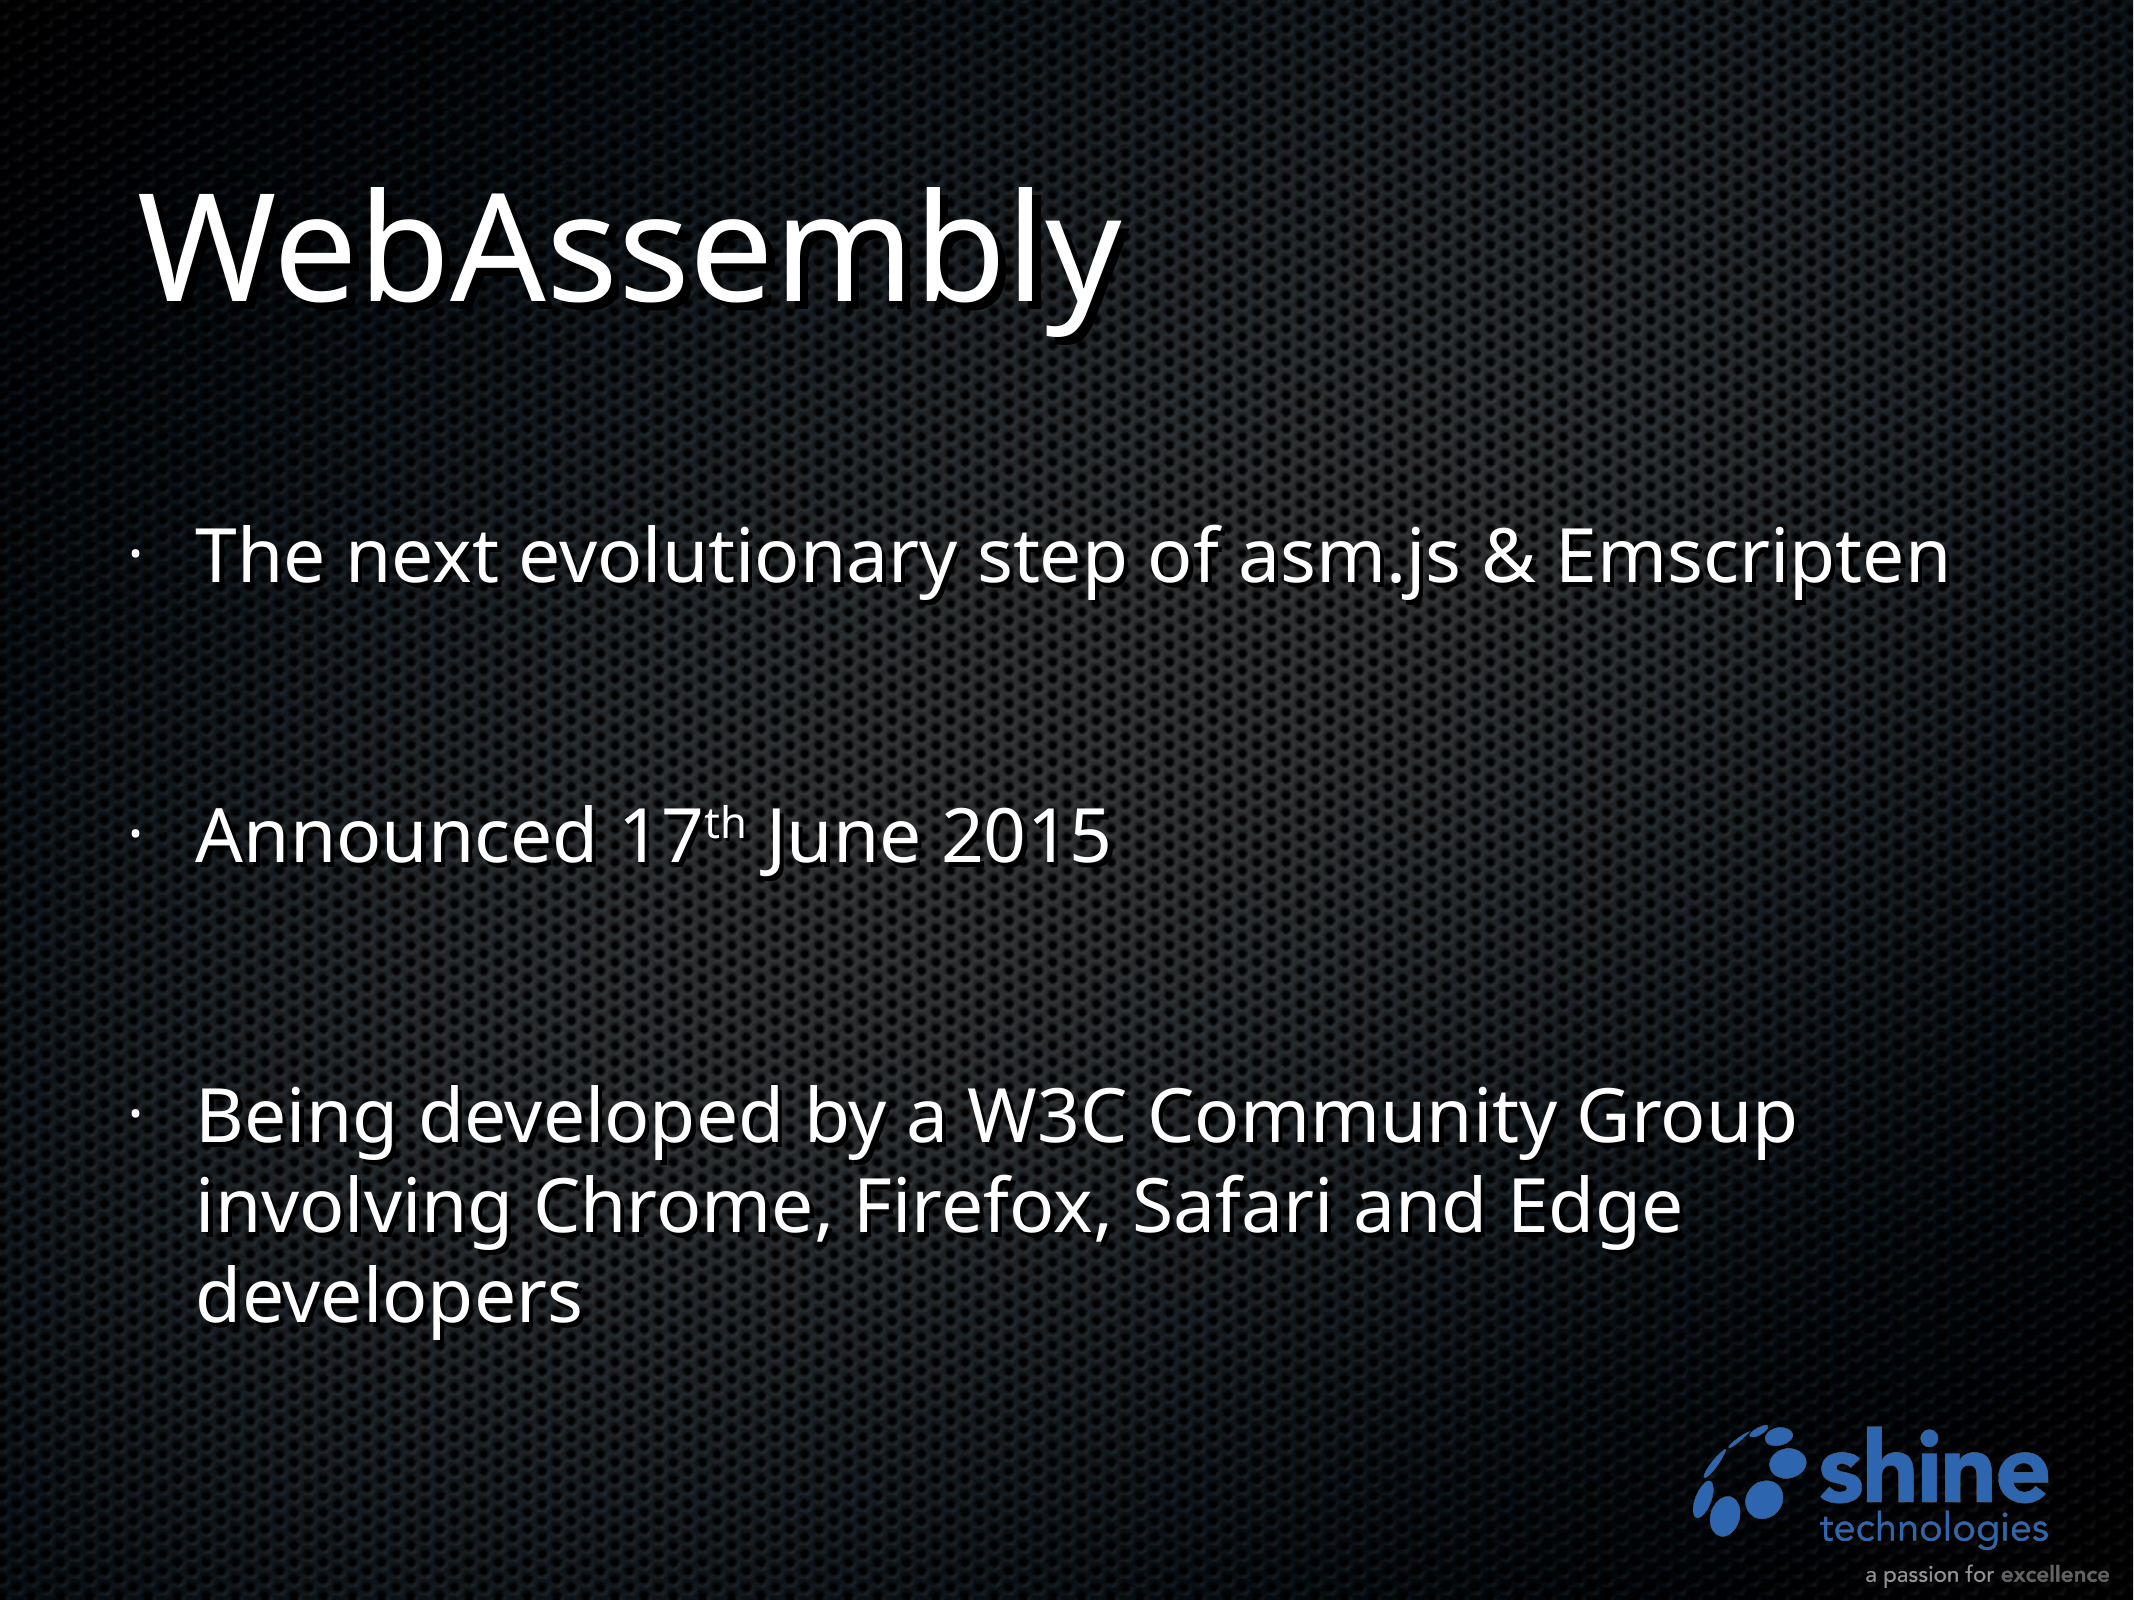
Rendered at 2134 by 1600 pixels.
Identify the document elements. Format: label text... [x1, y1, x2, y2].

picture [0, 0, 2134, 1600]
title WebAssembly [129, 41, 2005, 442]
subtitle The next evolutionary step of asm.js & Emscripten Announced 17th June 2015 Being developed by a W3C Community Group involving Chrome, Firefox, Safari and Edge developers [129, 454, 2005, 1392]
